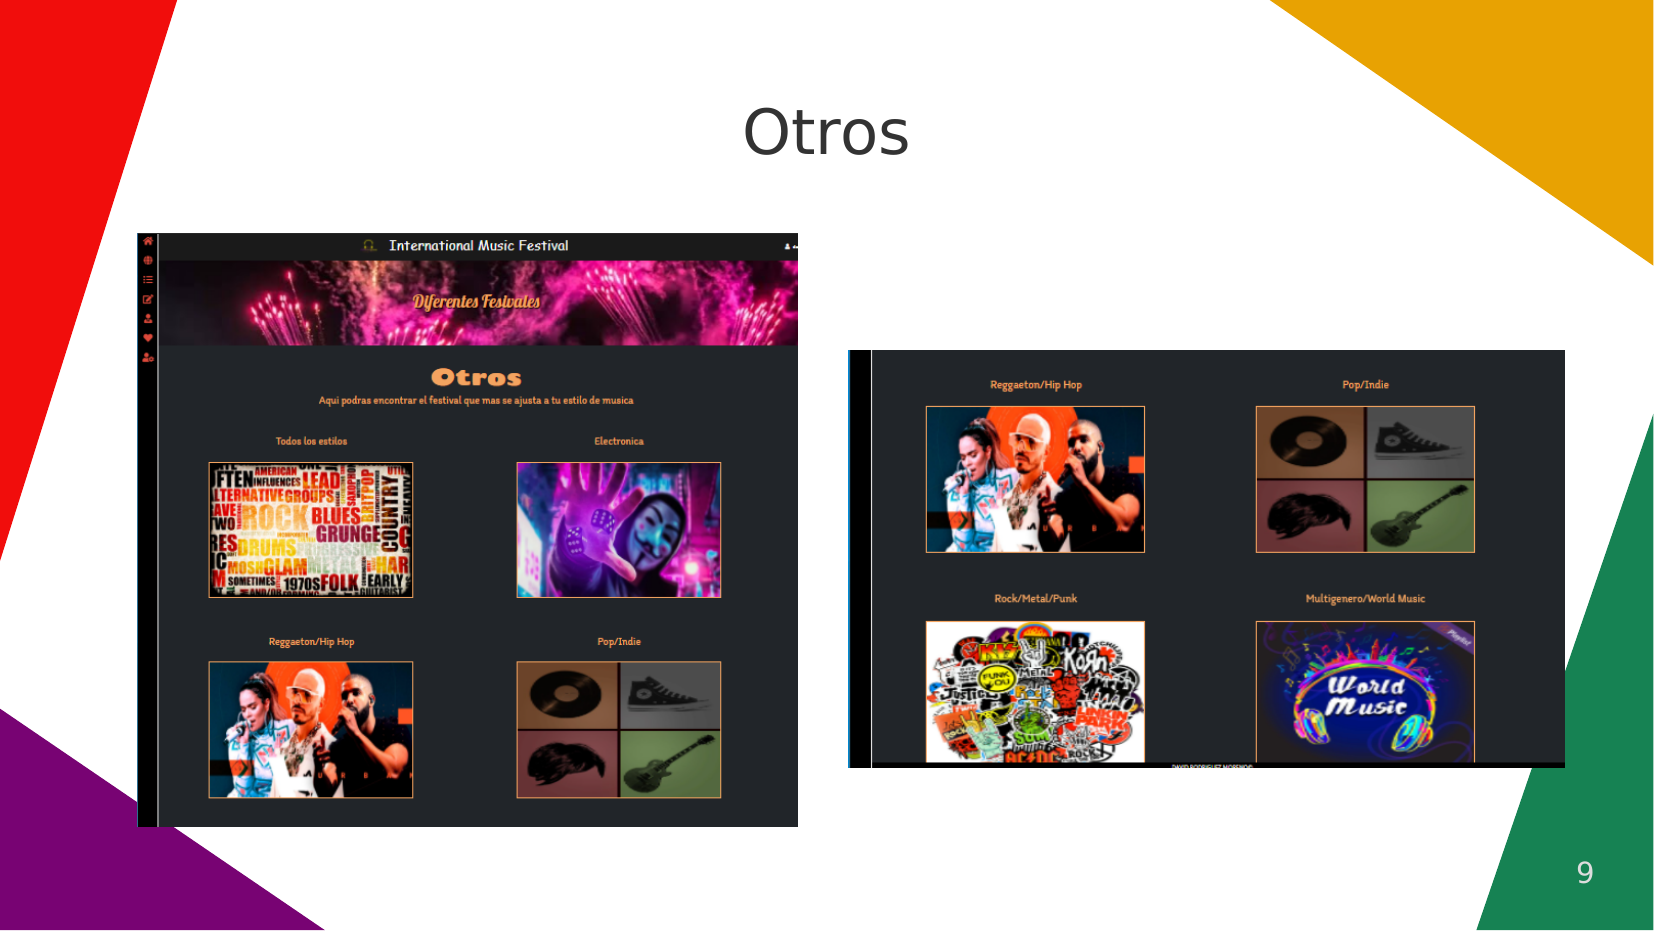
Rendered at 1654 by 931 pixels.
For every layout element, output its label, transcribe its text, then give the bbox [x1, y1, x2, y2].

picture [848, 350, 1565, 768]
title Otros [118, 59, 1536, 207]
picture [137, 233, 798, 827]
